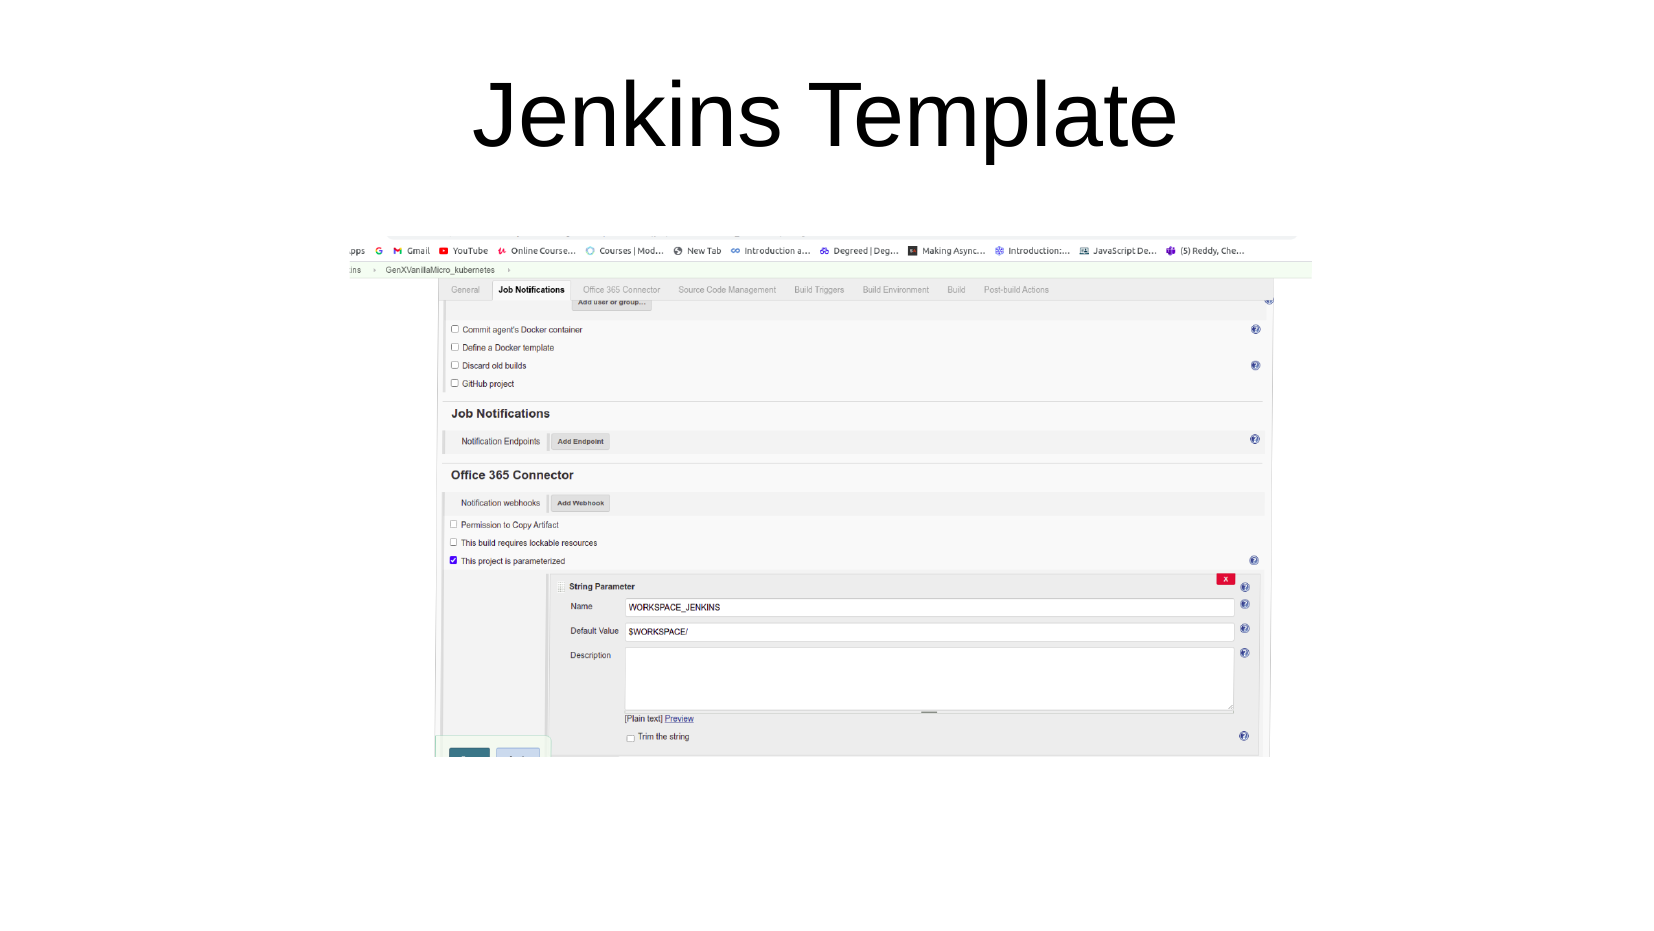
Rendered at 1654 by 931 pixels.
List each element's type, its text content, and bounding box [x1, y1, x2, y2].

title Jenkins Template [82, 37, 1571, 193]
picture [345, 236, 1313, 758]
